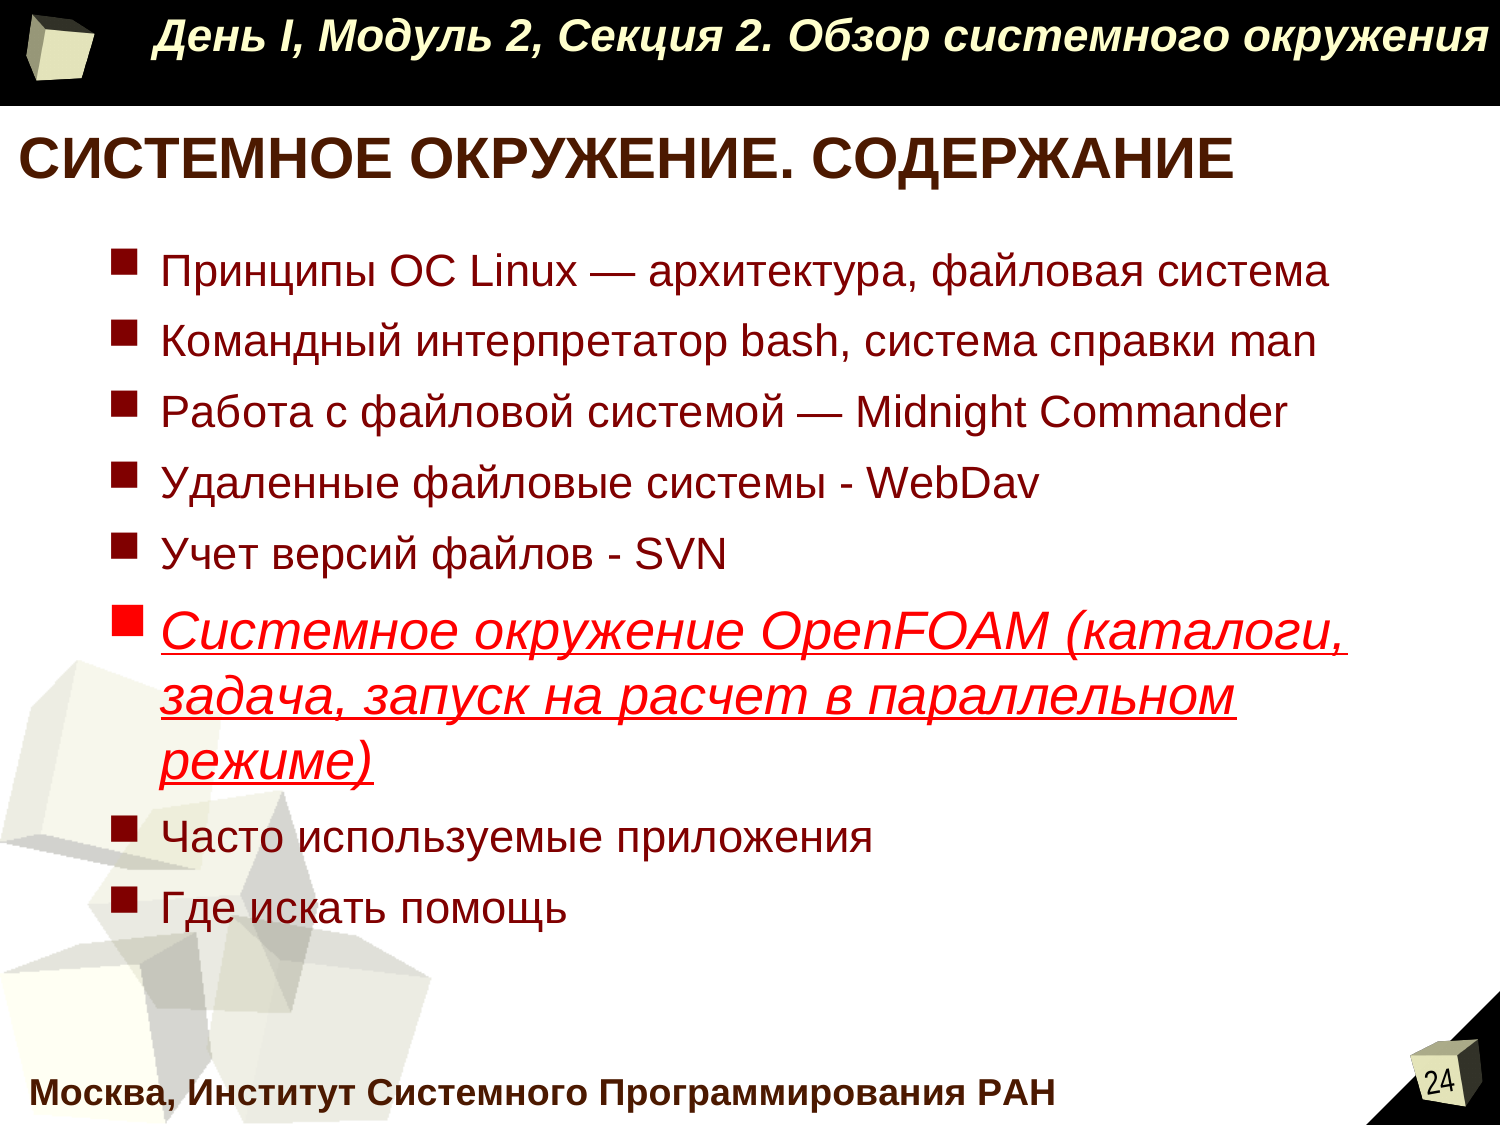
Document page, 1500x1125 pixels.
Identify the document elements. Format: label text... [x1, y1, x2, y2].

list Принципы ОС Linux — архитектура, файловая система Командный интерпретатор bash, система справки man Работа с файловой системой — Midnight Commander Удаленные файловые системы - WebDav Учет версий файлов - SVN Системное окружение OpenFOAM (каталоги, задача, запуск на расчет в параллельном режиме) Часто используемые приложения Где искать помощь [75, 233, 1426, 976]
text_box СИСТЕМНОЕ ОКРУЖЕНИЕ. СОДЕРЖАНИЕ [4, 112, 1500, 198]
picture [0, 659, 433, 1125]
picture [423, 1088, 433, 1102]
